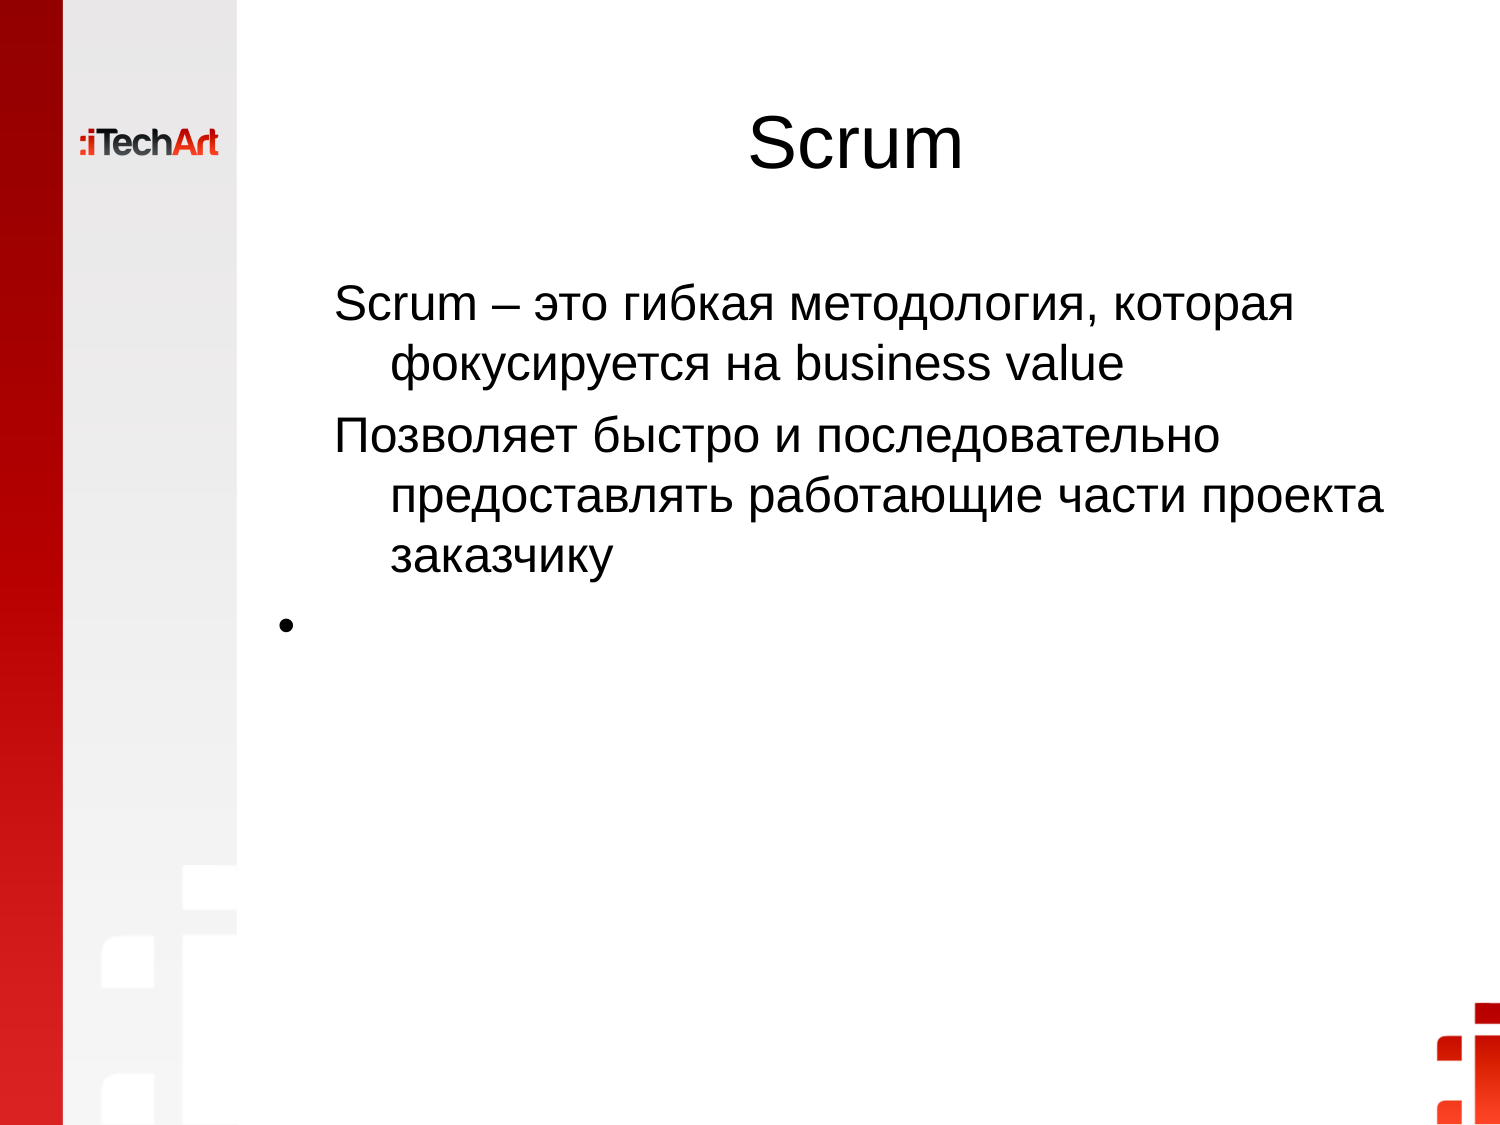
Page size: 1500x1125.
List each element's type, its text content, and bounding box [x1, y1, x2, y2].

picture [0, 0, 1500, 1125]
list Scrum – это гибкая методология, которая фокусируется на business value Позволяет быстро и последовательно предоставлять работающие части проекта заказчику [262, 262, 1450, 1005]
title Scrum [262, 45, 1450, 233]
